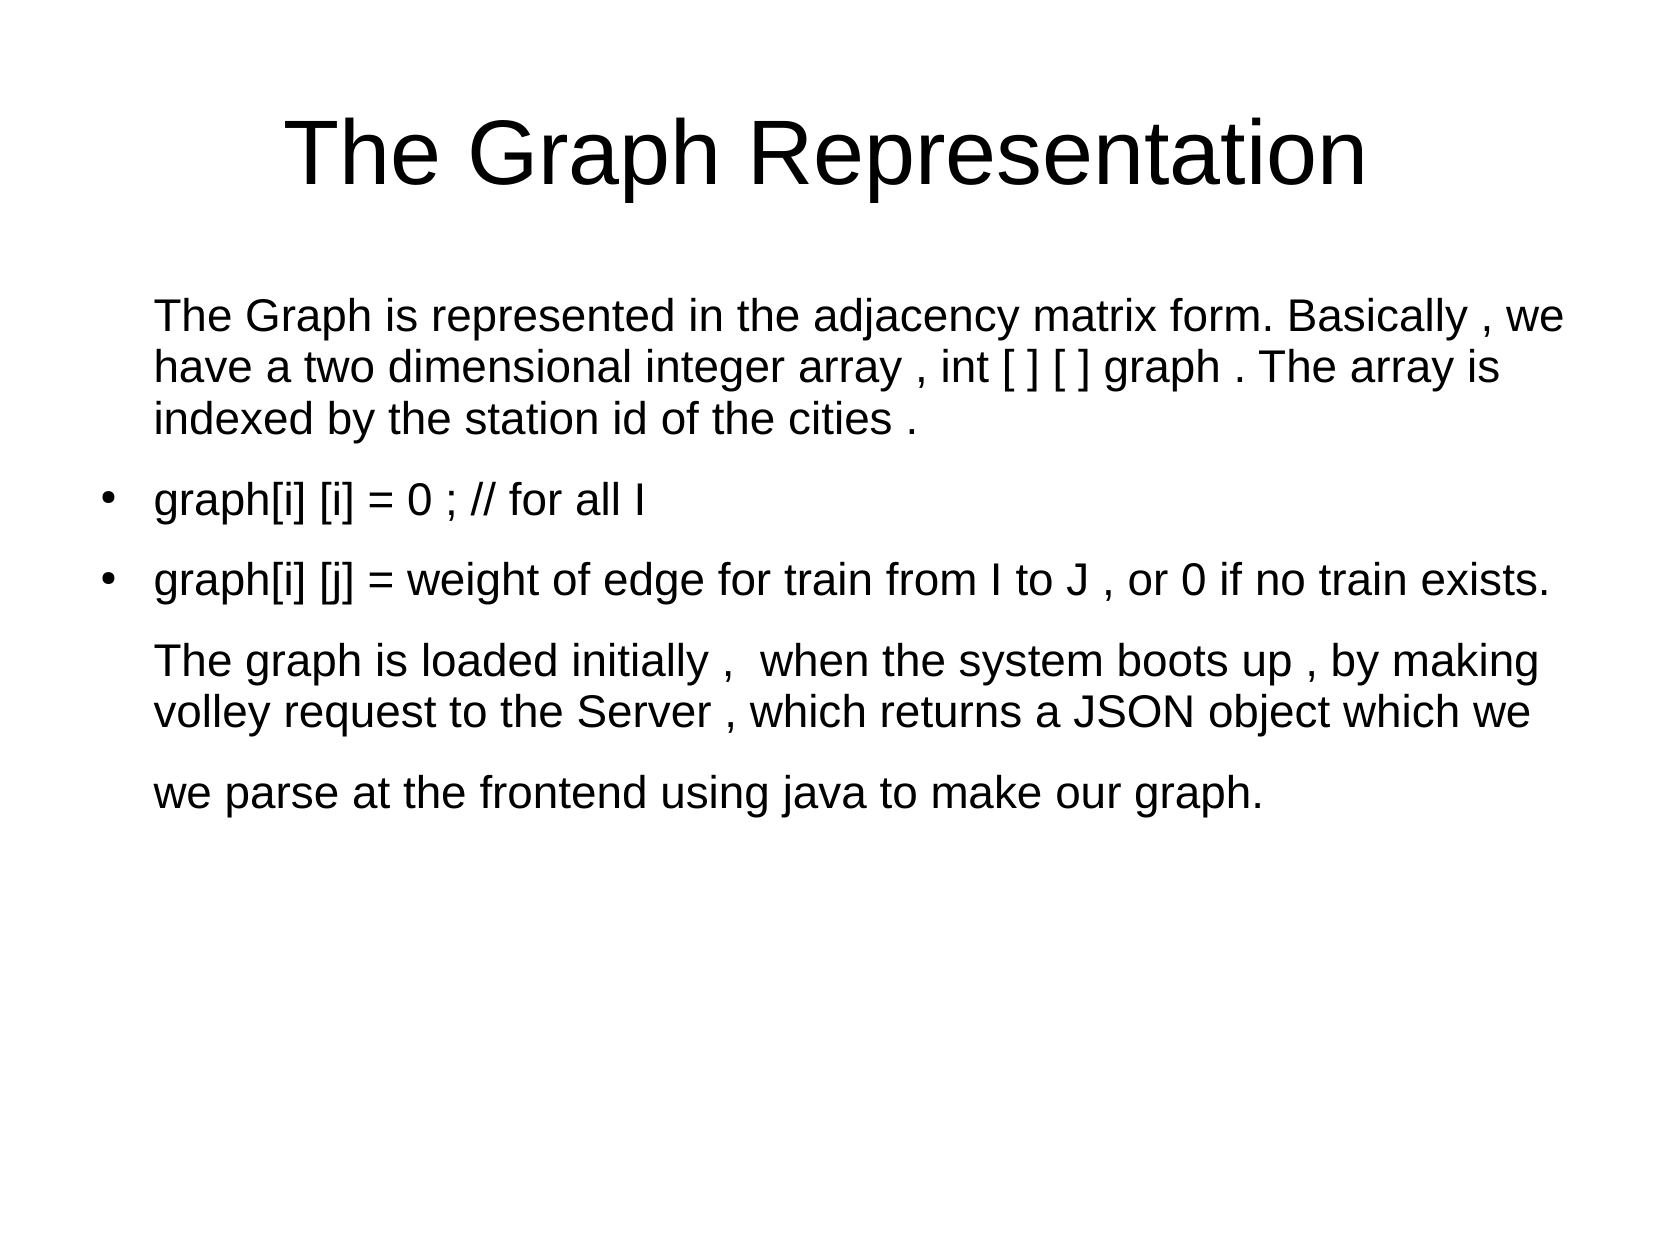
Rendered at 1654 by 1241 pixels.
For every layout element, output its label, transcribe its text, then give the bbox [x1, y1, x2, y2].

title The Graph Representation [82, 49, 1571, 257]
list The Graph is represented in the adjacency matrix form. Basically , we have a two dimensional integer array , int [ ] [ ] graph . The array is indexed by the station id of the cities . graph[i] [i] = 0 ; // for all I graph[i] [j] = weight of edge for train from I to J , or 0 if no train exists. The graph is loaded initially , when the system boots up , by making volley request to the Server , which returns a JSON object which we we parse at the frontend using java to make our graph. [82, 290, 1571, 1010]
